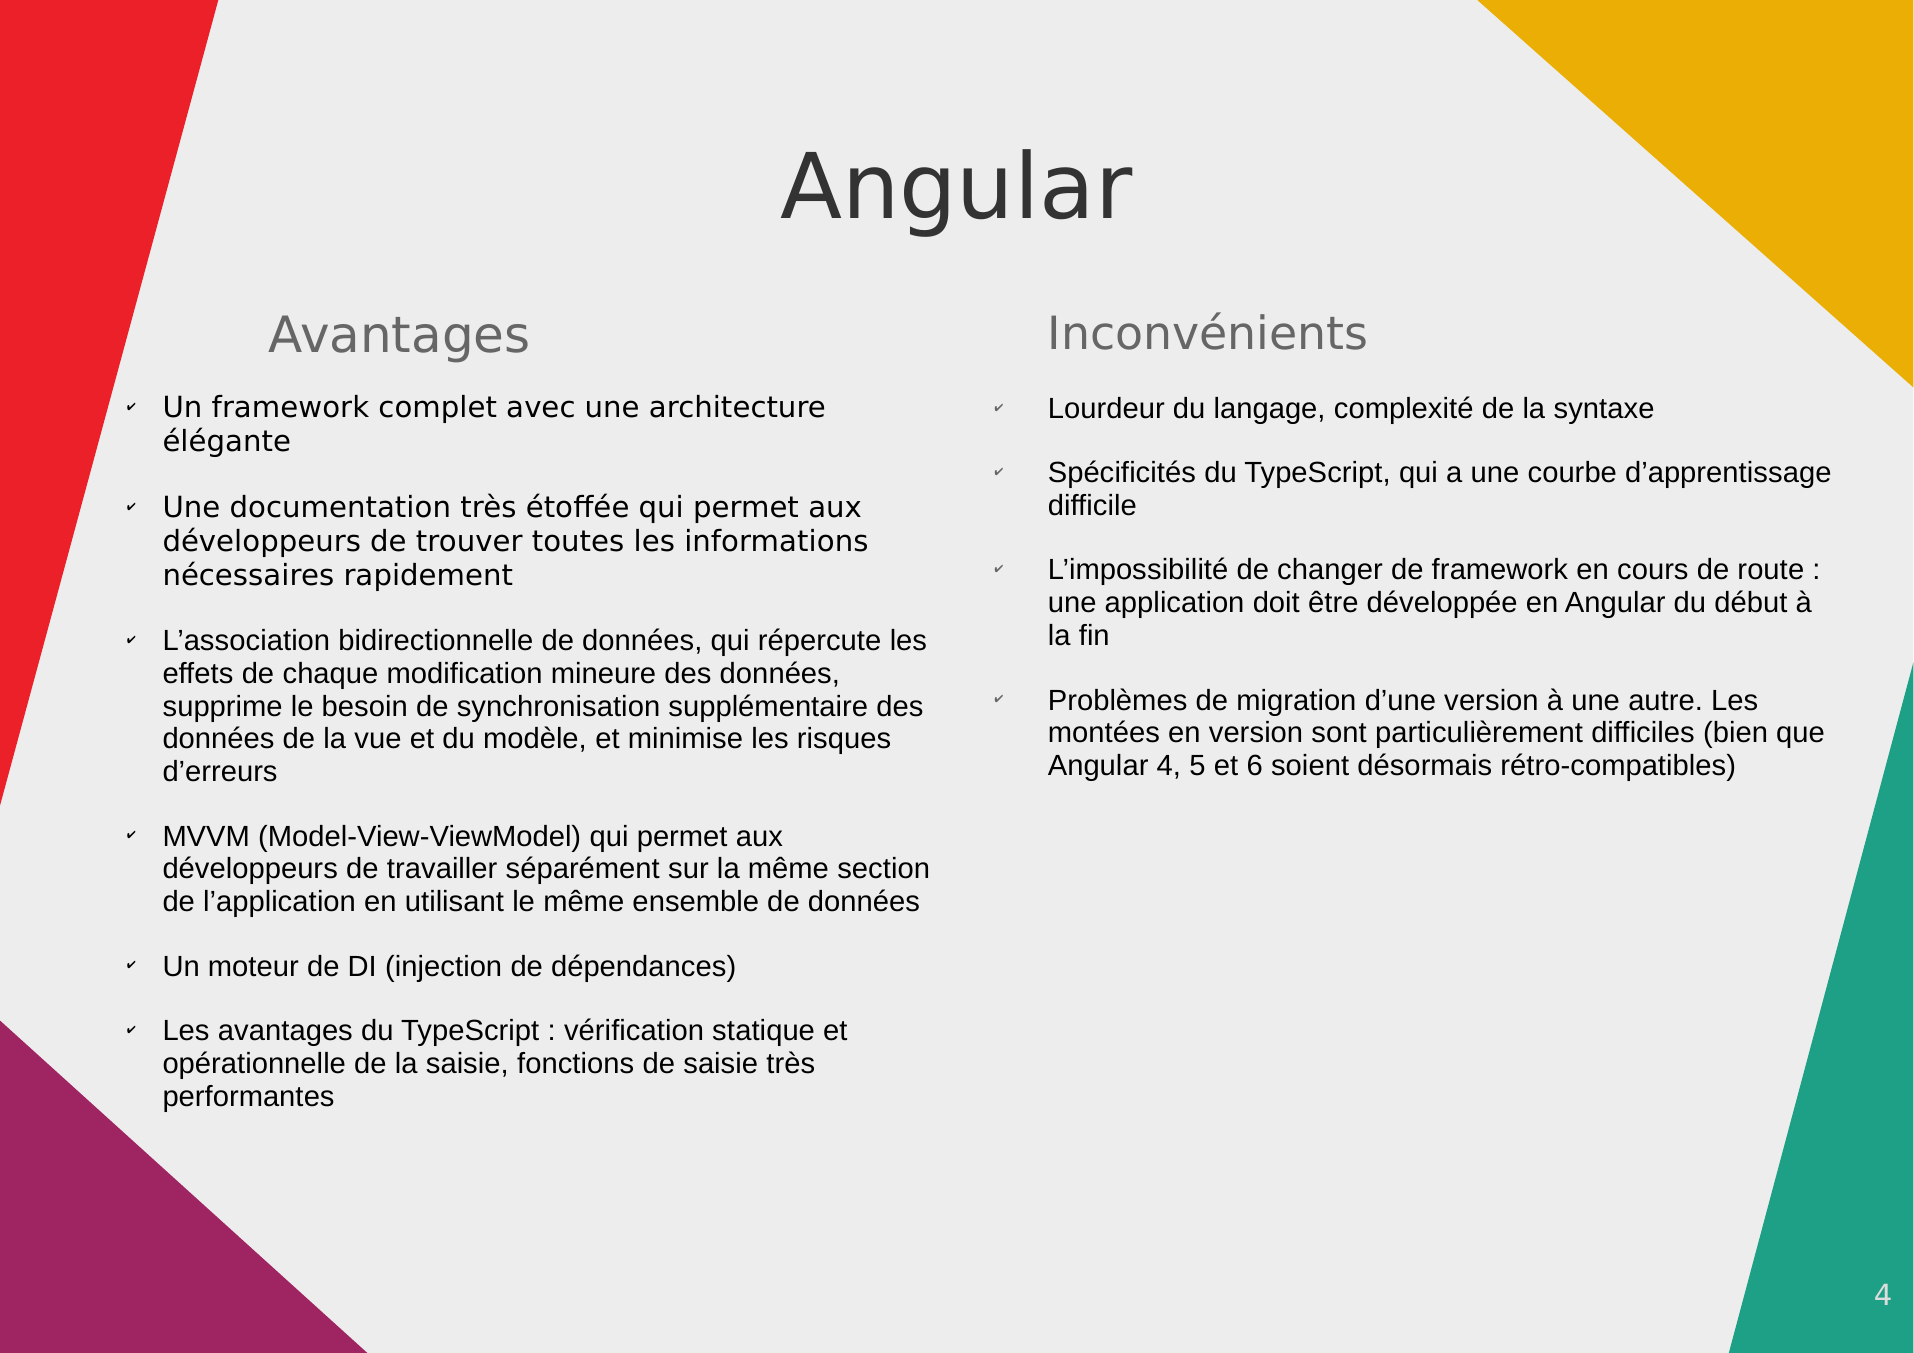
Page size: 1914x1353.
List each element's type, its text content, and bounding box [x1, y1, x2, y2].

list Inconvénients Lourdeur du langage, complexité de la syntaxe Spécificités du TypeScript, qui a une courbe d’apprentissage difficile L’impossibilité de changer de framework en cours de route : une application doit être développée en Angular du début à la fin Problèmes de migration d’une version à une autre. Les montées en version sont particulièrement difficiles (bien que Angular 4, 5 et 6 soient désormais rétro-compatibles) [976, 307, 1843, 1126]
title Angular [132, 79, 1781, 295]
list Avantages Un framework complet avec une architecture élégante Une documentation très étoffée qui permet aux développeurs de trouver toutes les informations nécessaires rapidement L’association bidirectionnelle de données, qui répercute les effets de chaque modification mineure des données, supprime le besoin de synchronisation supplémentaire des données de la vue et du modèle, et minimise les risques d’erreurs MVVM (Model-View-ViewModel) qui permet aux développeurs de travailler séparément sur la même section de l’application en utilisant le même ensemble de données Un moteur de DI (injection de dépendances) Les avantages du TypeScript : vérification statique et opérationnelle de la saisie, fonctions de saisie très performantes [127, 306, 957, 1182]
